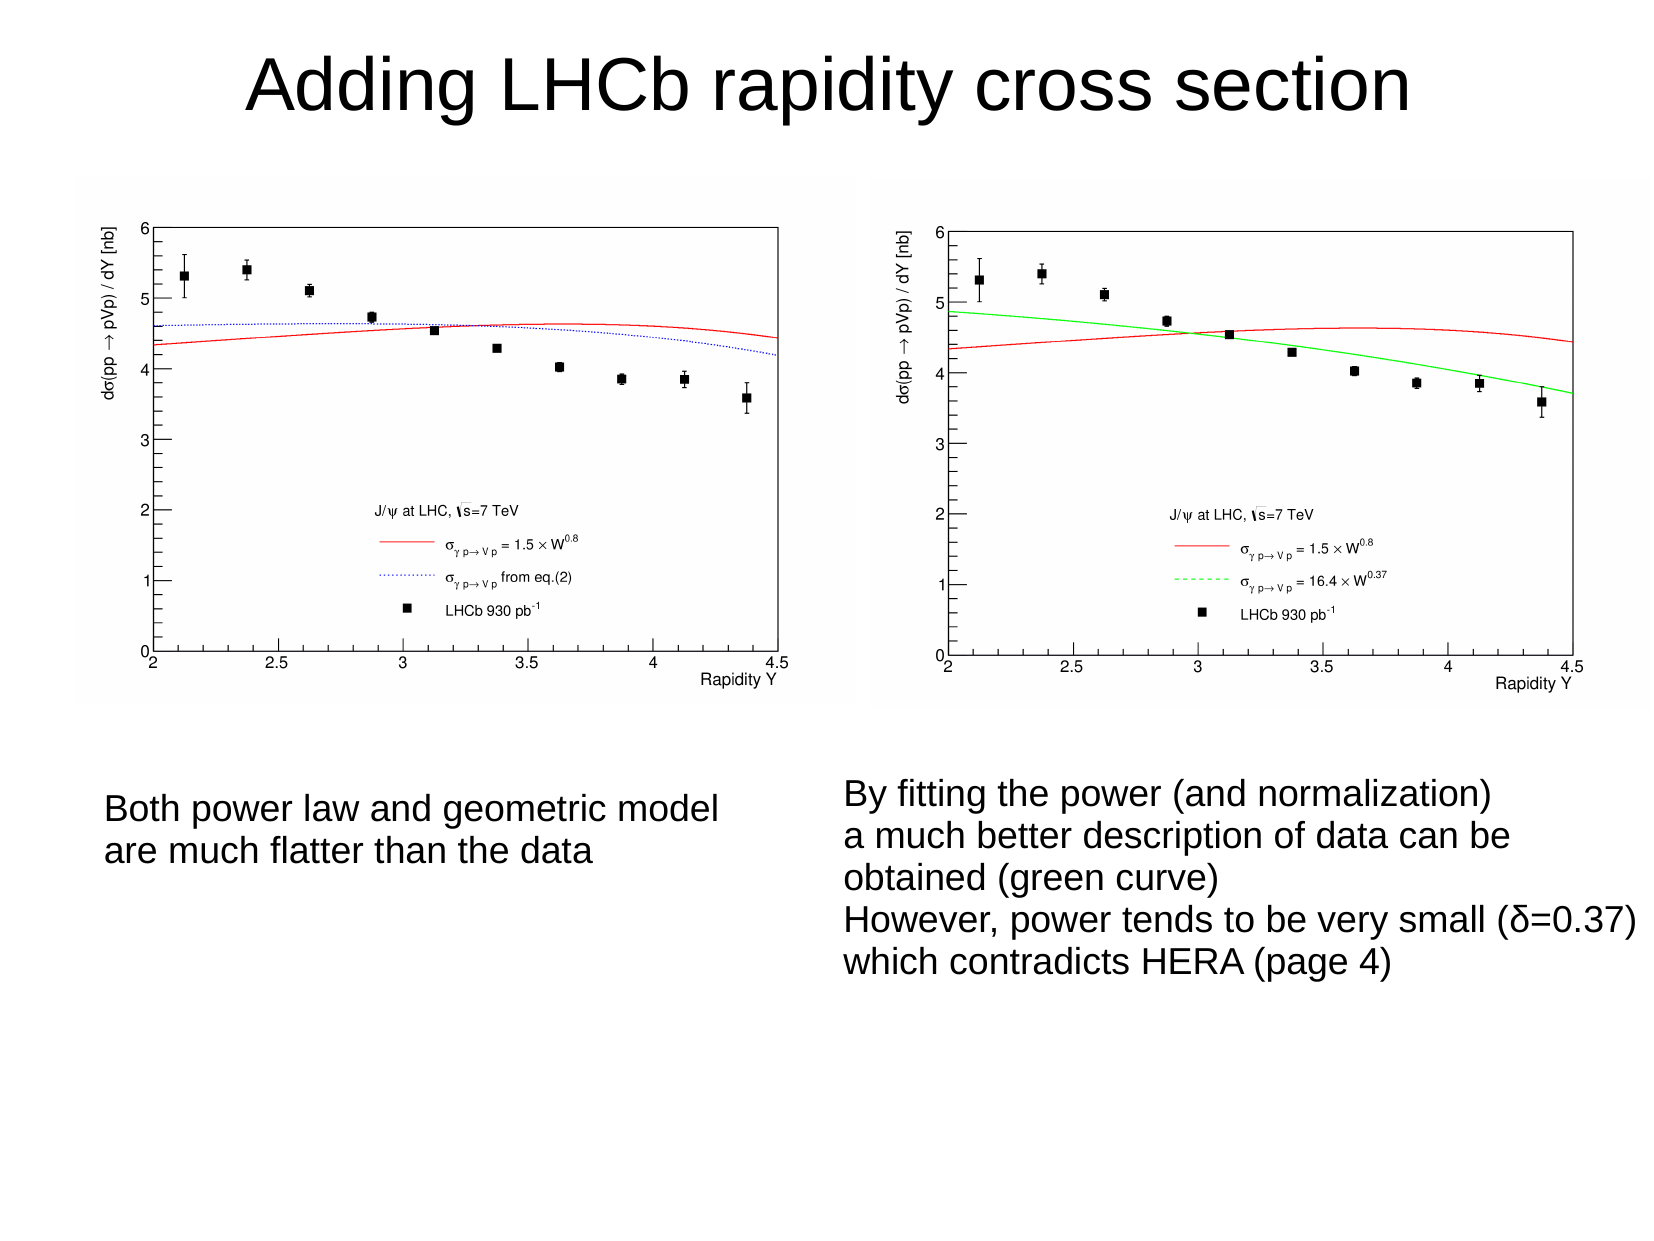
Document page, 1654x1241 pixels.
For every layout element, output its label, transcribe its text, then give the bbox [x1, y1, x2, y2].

picture [870, 179, 1651, 709]
text_box By fitting the power (and normalization) a much better description of data can be obtained (green curve) However, power tends to be very small (δ=0.37) which contradicts HERA (page 4) [828, 765, 1654, 990]
text_box Both power law and geometric model are much flatter than the data [88, 780, 735, 879]
picture [75, 175, 856, 704]
title Adding LHCb rapidity cross section [82, 42, 1576, 127]
